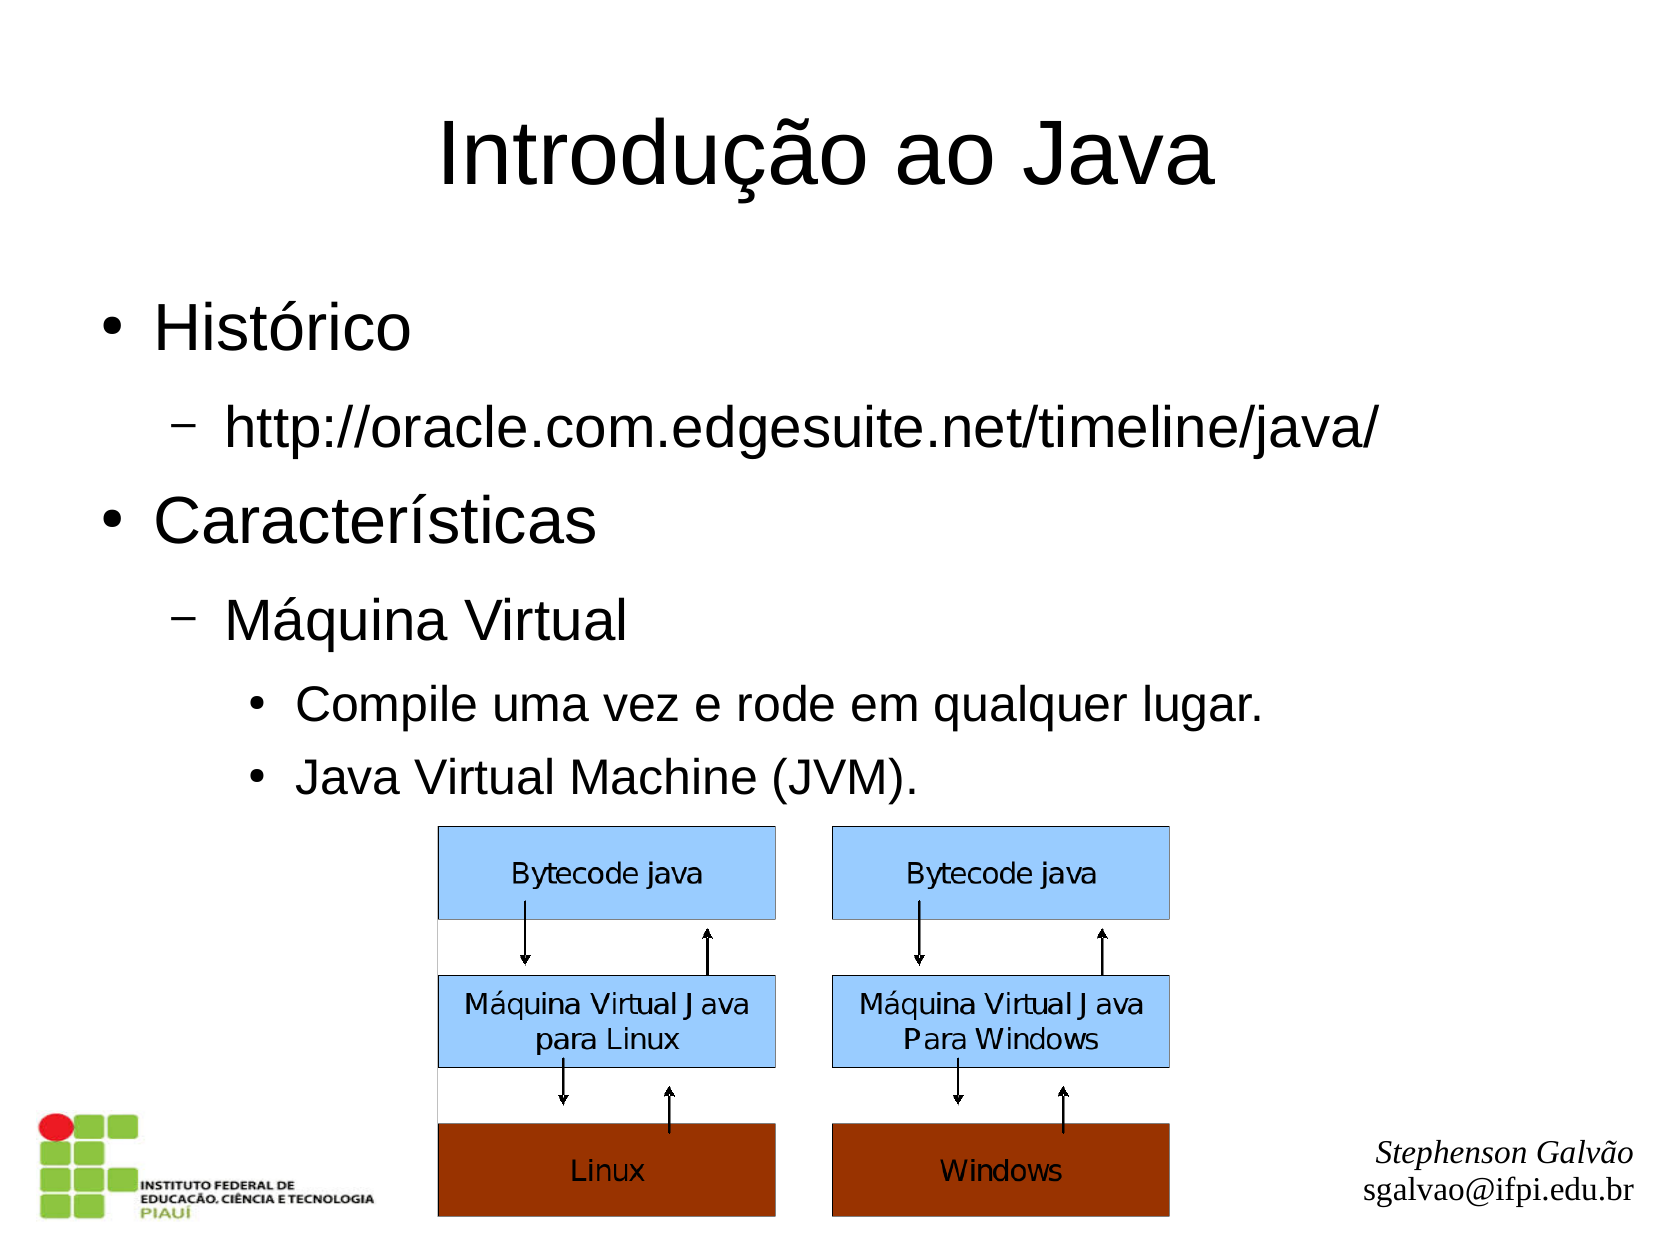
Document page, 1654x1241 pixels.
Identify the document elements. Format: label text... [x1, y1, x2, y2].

title Introdução ao Java [82, 49, 1571, 257]
list Histórico http://oracle.com.edgesuite.net/timeline/java/ Características Máquina Virtual Compile uma vez e rode em qualquer lugar. Java Virtual Machine (JVM). [82, 290, 1538, 815]
picture [437, 826, 1170, 1217]
picture [36, 1110, 378, 1229]
